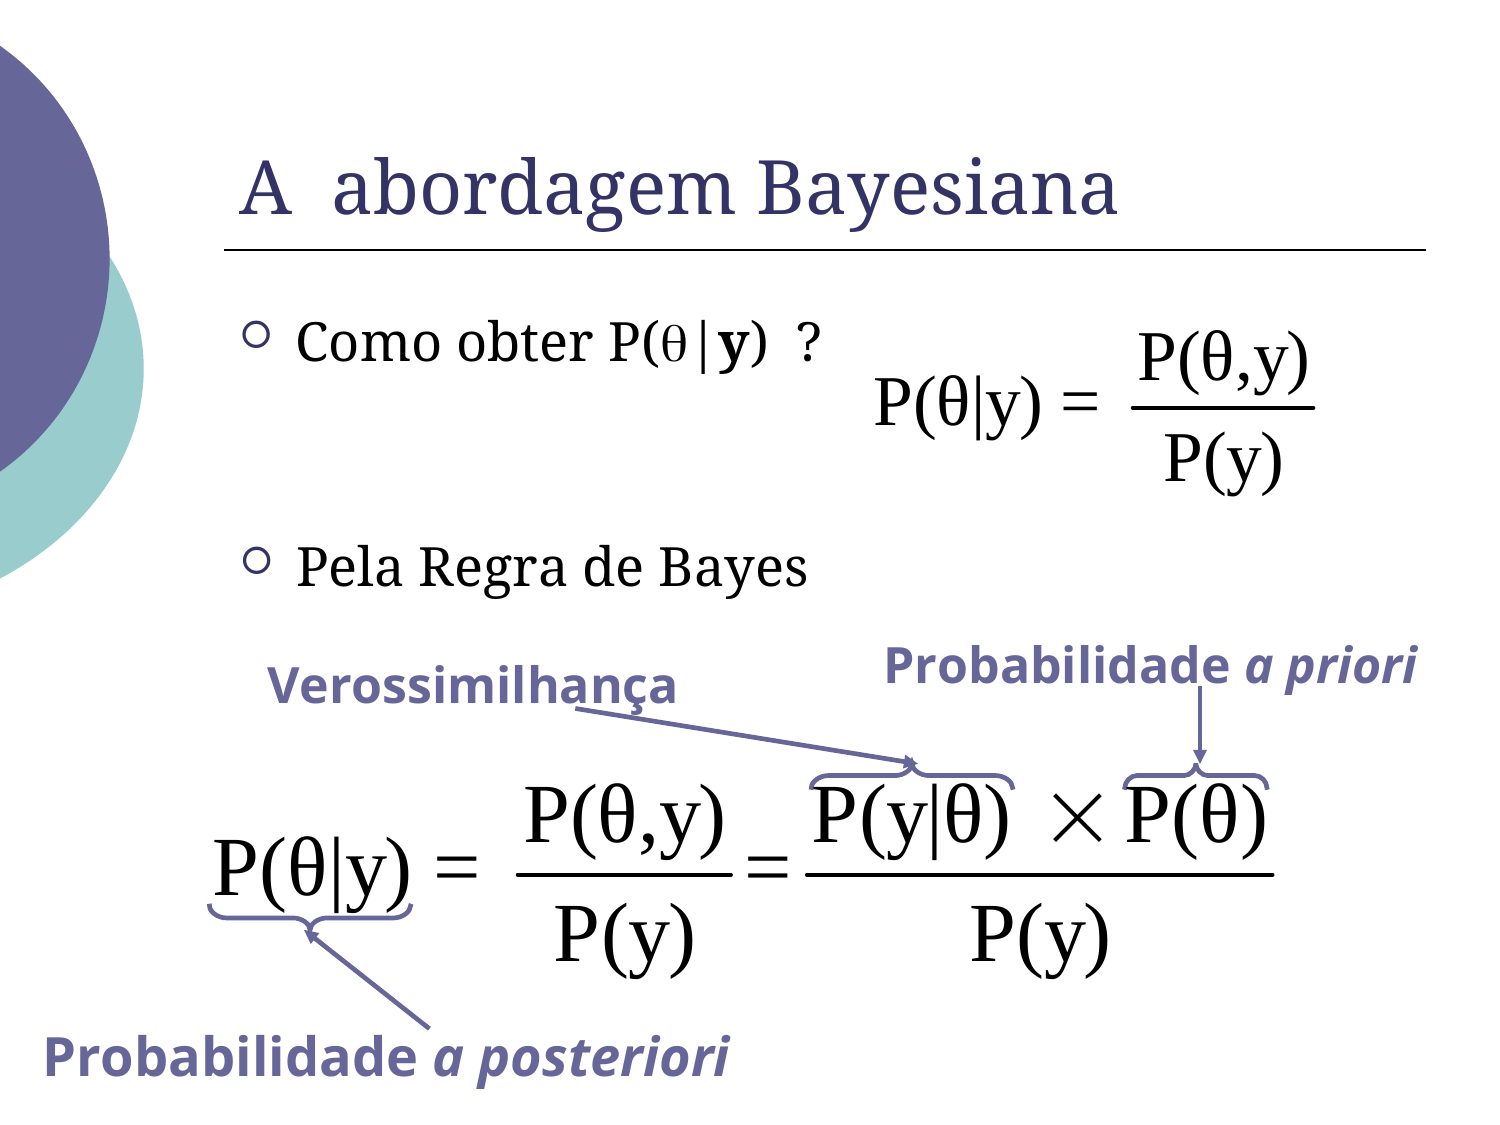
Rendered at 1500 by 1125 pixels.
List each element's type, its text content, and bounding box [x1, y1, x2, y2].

text_box Probabilidade a posteriori [27, 1014, 928, 1096]
list Como obter P(|y) ? [224, 299, 1425, 400]
chart [200, 762, 1351, 994]
text_box Probabilidade a priori [868, 626, 1500, 702]
text_box Pela Regra de Bayes [225, 525, 1425, 626]
text_box Verossimilhança [252, 646, 820, 722]
chart [862, 312, 1375, 510]
title A abordagem Bayesiana [224, 49, 1425, 237]
